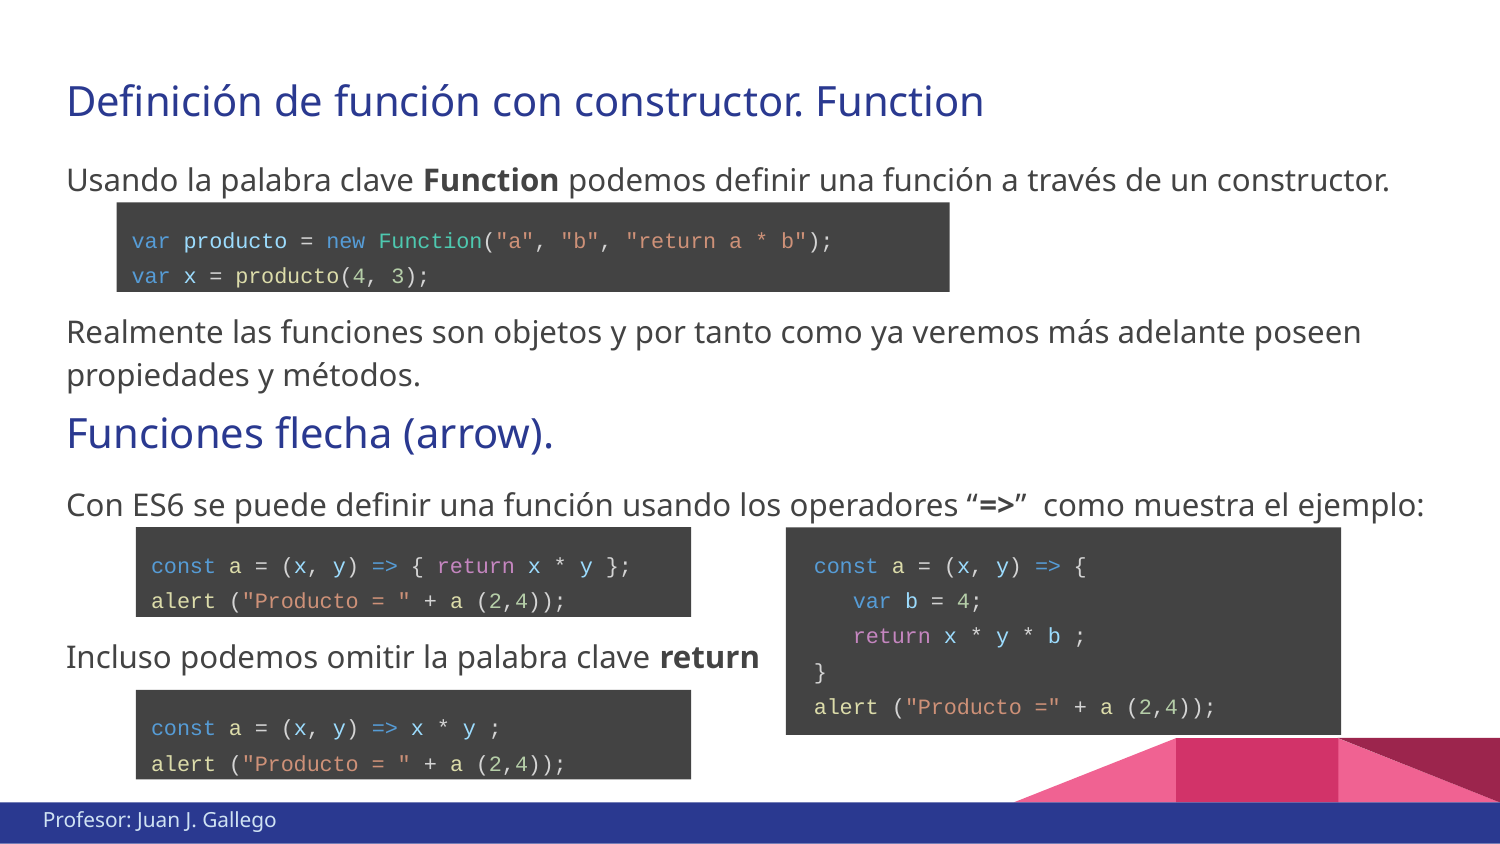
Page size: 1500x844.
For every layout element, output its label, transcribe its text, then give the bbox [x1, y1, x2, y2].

text_box const a = (x, y) => { return x * y }; alert ("Producto = " + a (2,4)); [135, 527, 692, 617]
text_box var producto = new Function("a", "b", "return a * b"); var x = producto(4, 3); [116, 202, 950, 292]
list Con ES6 se puede definir una función usando los operadores “=>” como muestra el ejemplo: Incluso podemos omitir la palabra clave return [51, 464, 1449, 796]
title Funciones flecha (arrow). [51, 392, 1449, 464]
text_box const a = (x, y) => { var b = 4; return x * y * b ; } alert ("Producto =" + a (2,4)); [785, 527, 1342, 735]
text_box const a = (x, y) => x * y ; alert ("Producto = " + a (2,4)); [135, 689, 692, 780]
list Usando la palabra clave Function podemos definir una función a través de un constructor. Realmente las funciones son objetos y por tanto como ya veremos más adelante poseen propiedades y métodos. [51, 139, 1449, 392]
title Definición de función con constructor. Function [51, 60, 1449, 139]
